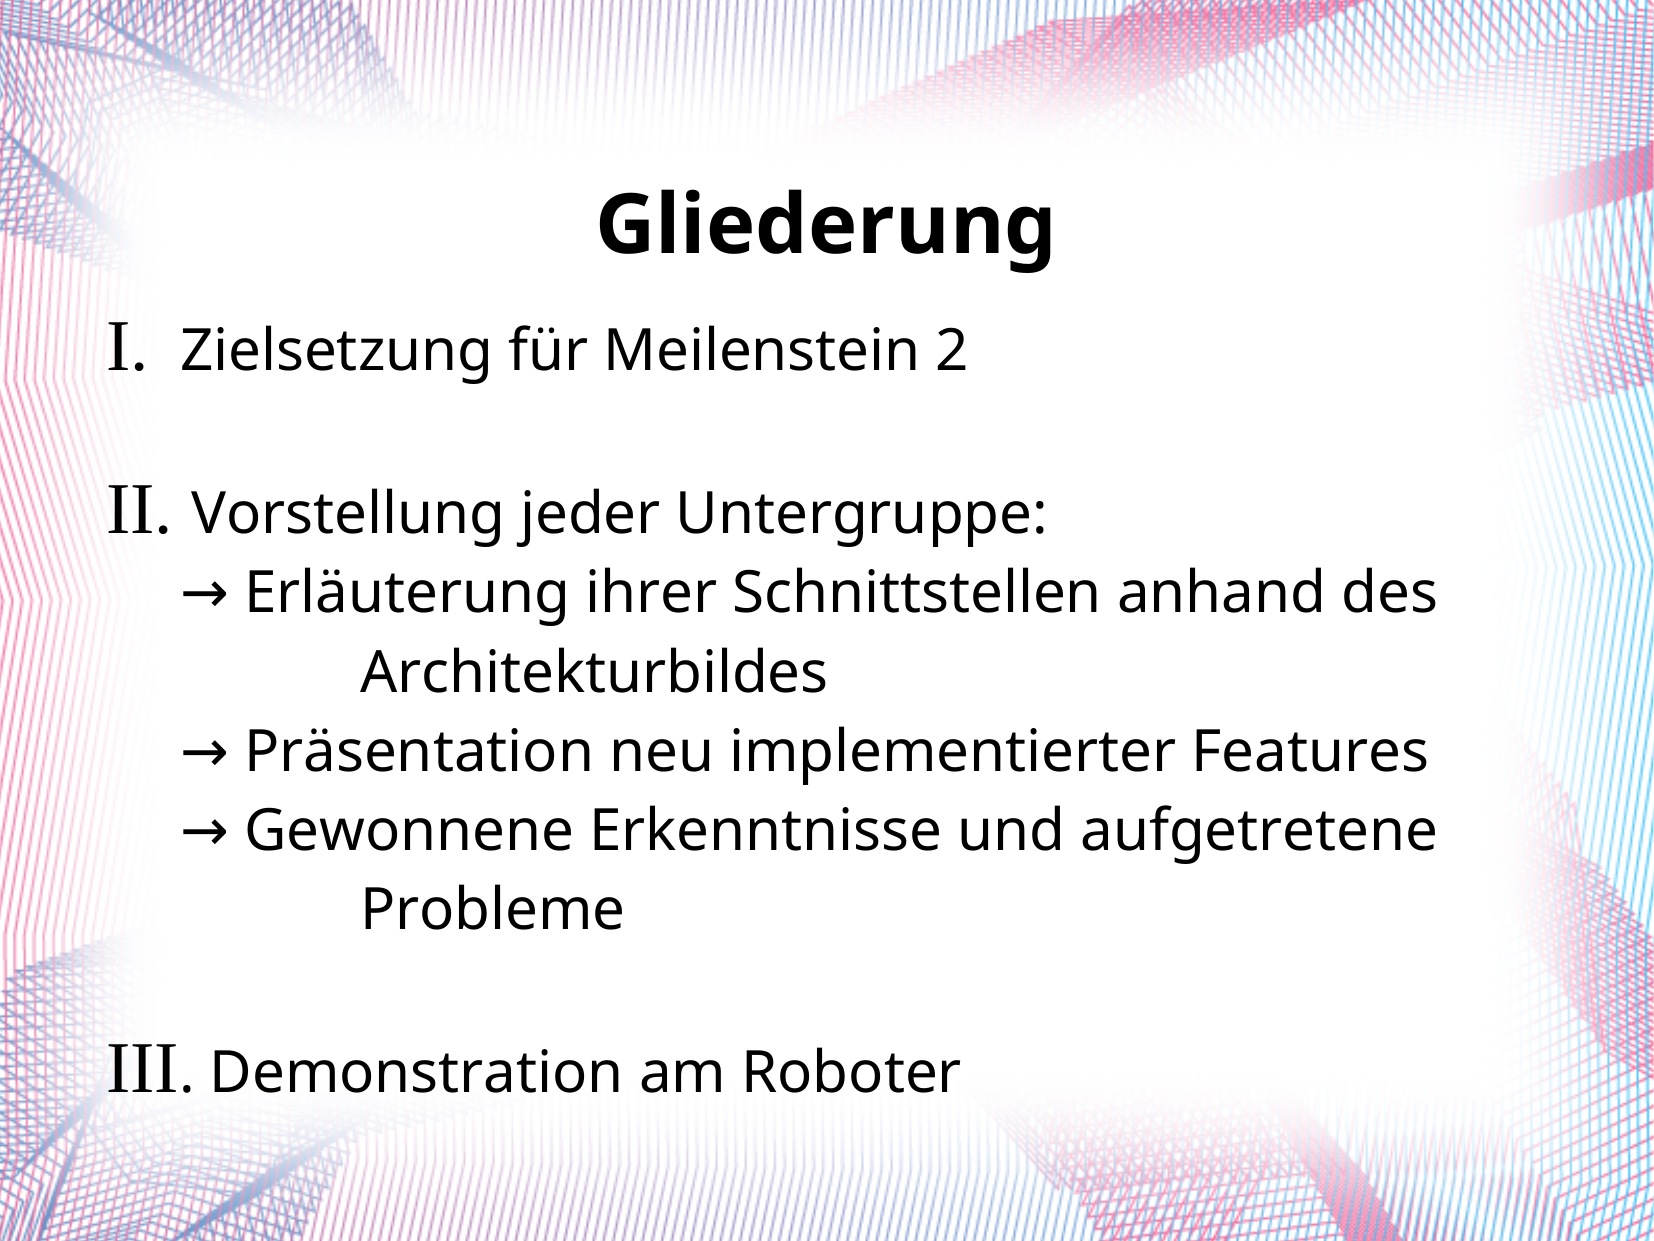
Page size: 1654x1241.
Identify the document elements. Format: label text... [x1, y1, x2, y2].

title Gliederung [0, 118, 1654, 326]
picture [122, 326, 266, 330]
picture [530, 326, 709, 330]
subtitle I. Zielsetzung für Meilenstein 2 II. Vorstellung jeder Untergruppe: → Erläuterung ihrer Schnittstellen anhand des Architekturbildes → Präsentation neu implementierter Features → Gewonnene Erkenntnisse und aufgetretene Probleme III. Demonstration am Roboter [106, 330, 1536, 1085]
picture [271, 326, 519, 330]
picture [0, 326, 1654, 1241]
picture [0, 0, 1654, 118]
